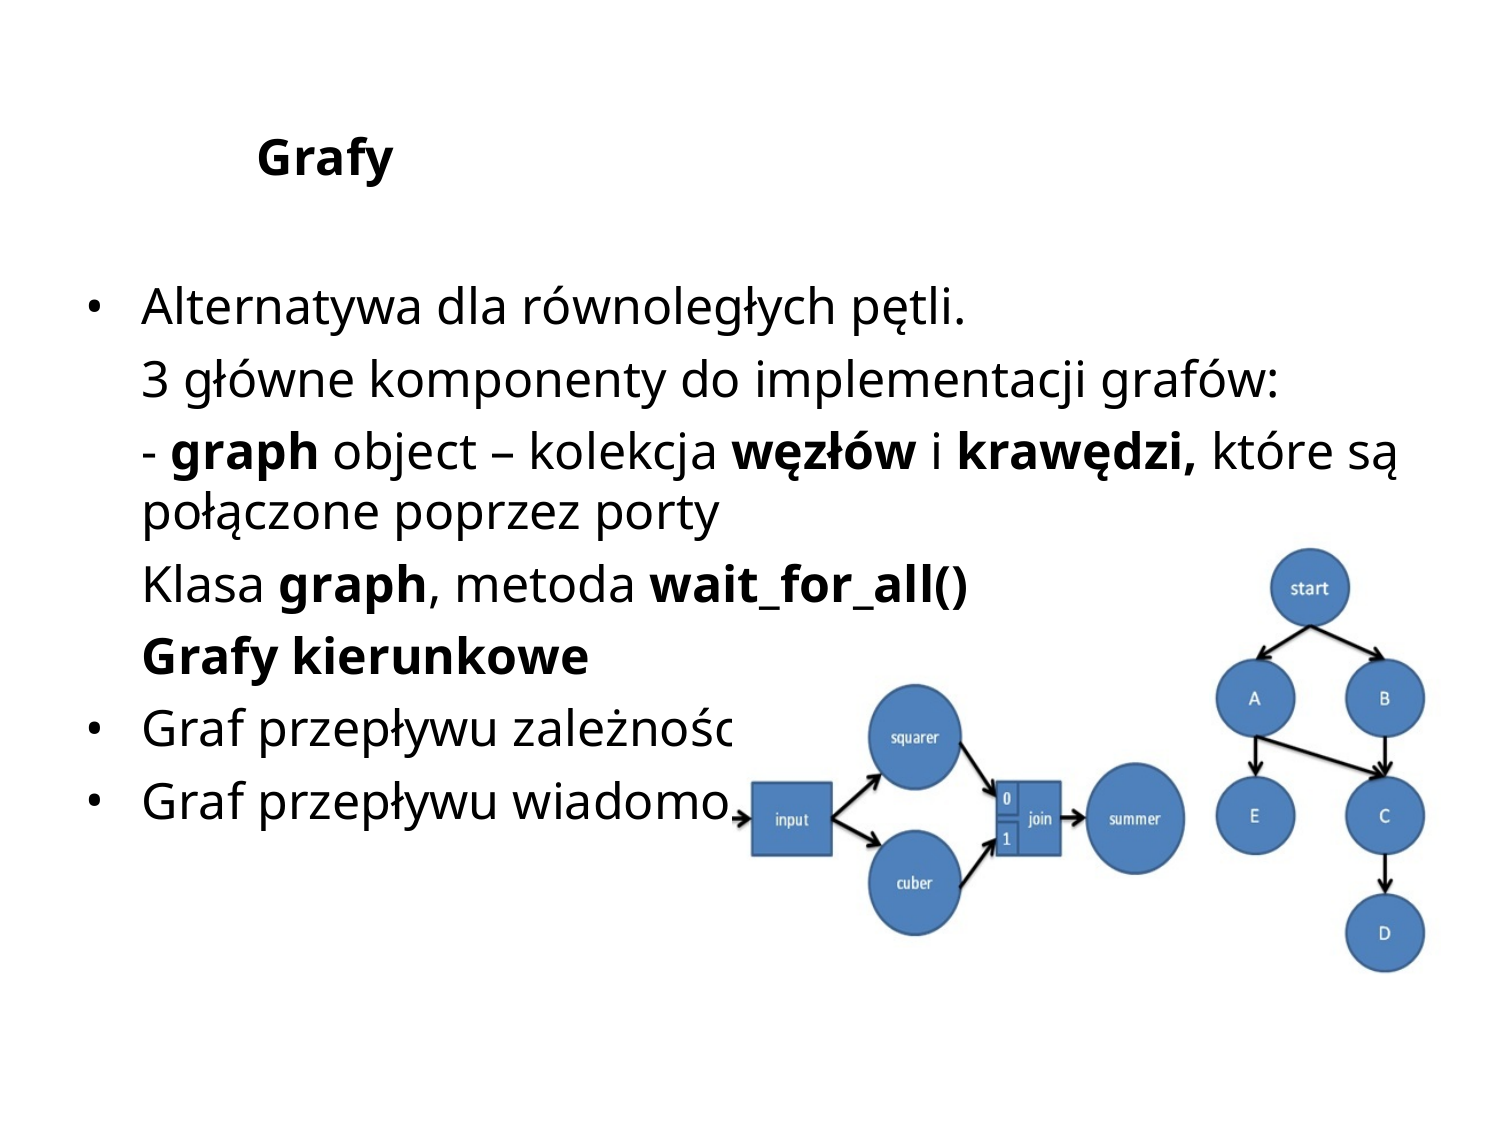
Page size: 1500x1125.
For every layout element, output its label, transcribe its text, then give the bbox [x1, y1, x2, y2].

picture [732, 661, 1193, 951]
picture [1209, 531, 1441, 993]
title Grafy [242, 78, 1425, 233]
list Alternatywa dla równoległych pętli. 3 główne komponenty do implementacji grafów: - graph object – kolekcja węzłów i krawędzi, które są połączone poprzez porty Klasa graph, metoda wait_for_all() Grafy kierunkowe Graf przepływu zależności Graf przepływu wiadomości [70, 267, 1425, 1005]
